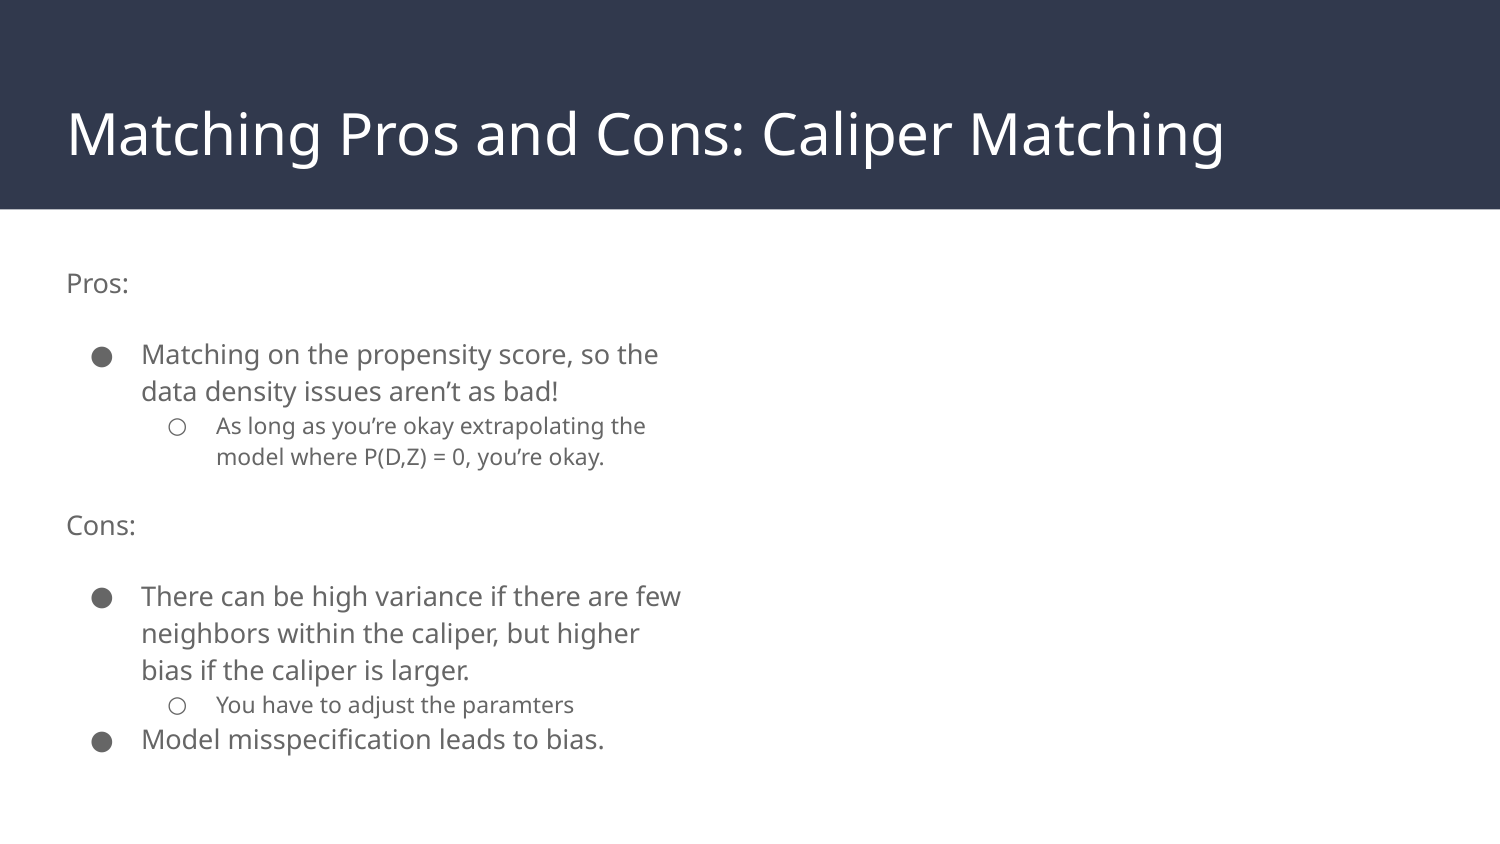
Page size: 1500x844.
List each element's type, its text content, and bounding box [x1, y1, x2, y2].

title Matching Pros and Cons: Caliper Matching [51, 82, 1449, 185]
list Pros: Matching on the propensity score, so the data density issues aren’t as bad! As long as you’re okay extrapolating the model where P(D,Z) = 0, you’re okay. Cons: There can be high variance if there are few neighbors within the caliper, but higher bias if the caliper is larger. You have to adjust the paramters Model misspecification leads to bias. [51, 247, 708, 752]
